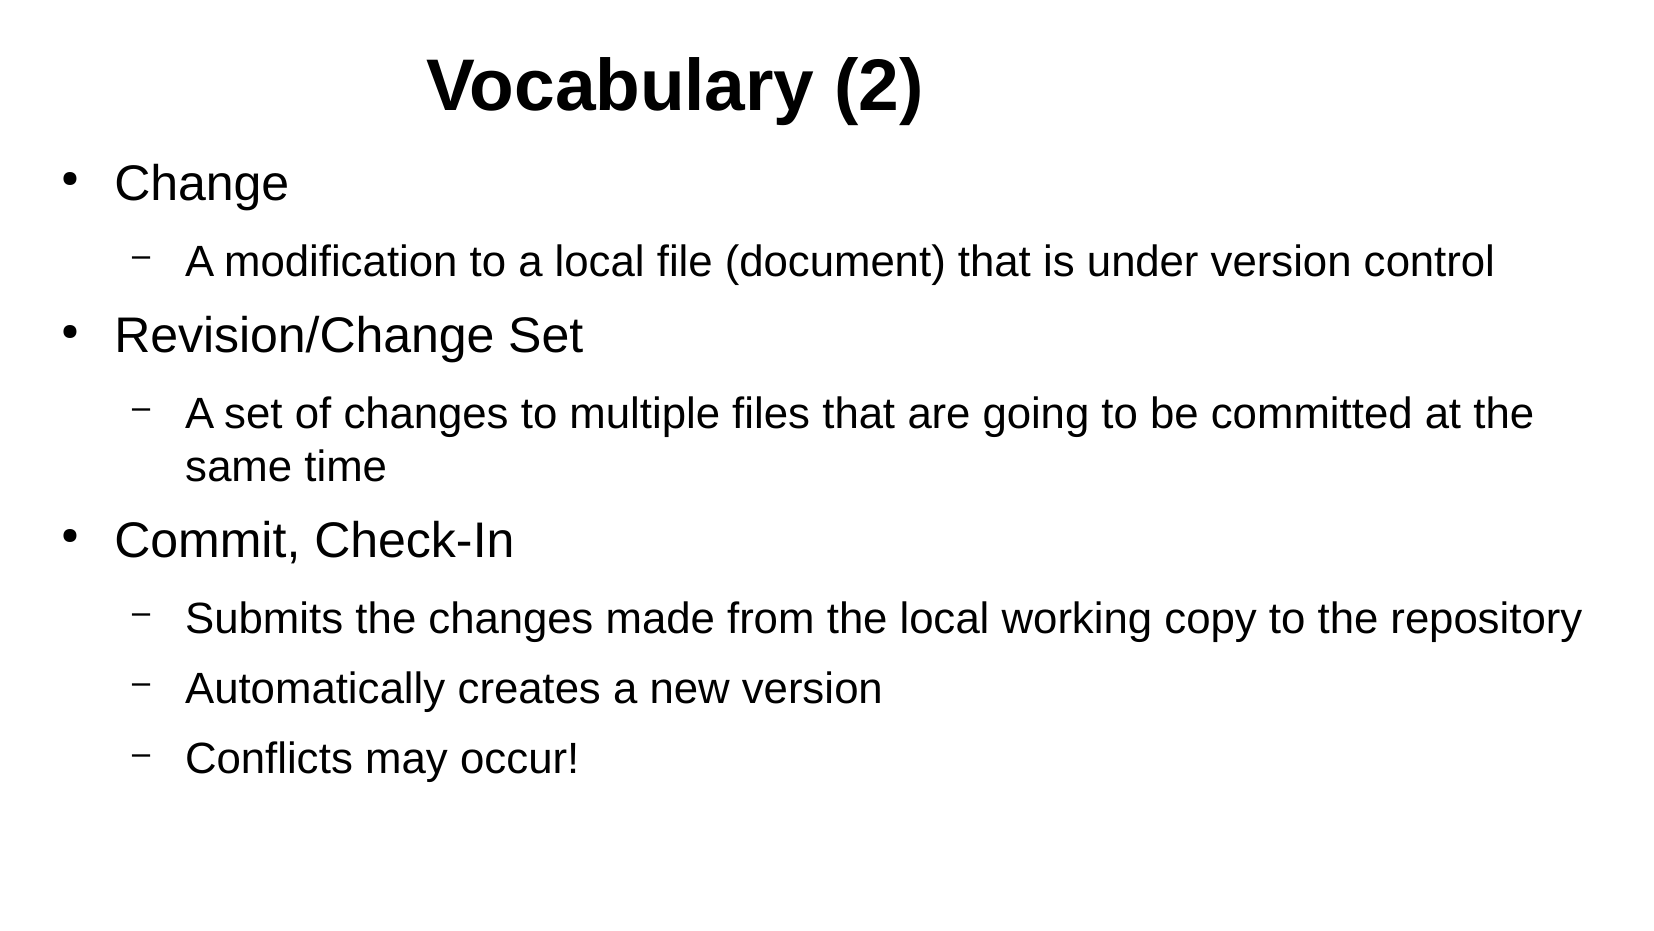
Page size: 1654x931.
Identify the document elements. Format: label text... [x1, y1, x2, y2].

title Vocabulary (2) [25, 5, 1325, 157]
list Change A modification to a local file (document) that is under version control Revision/Change Set A set of changes to multiple files that are going to be committed at the same time Commit, Check-In Submits the changes made from the local working copy to the repository Automatically creates a new version Conflicts may occur! [25, 144, 1628, 901]
